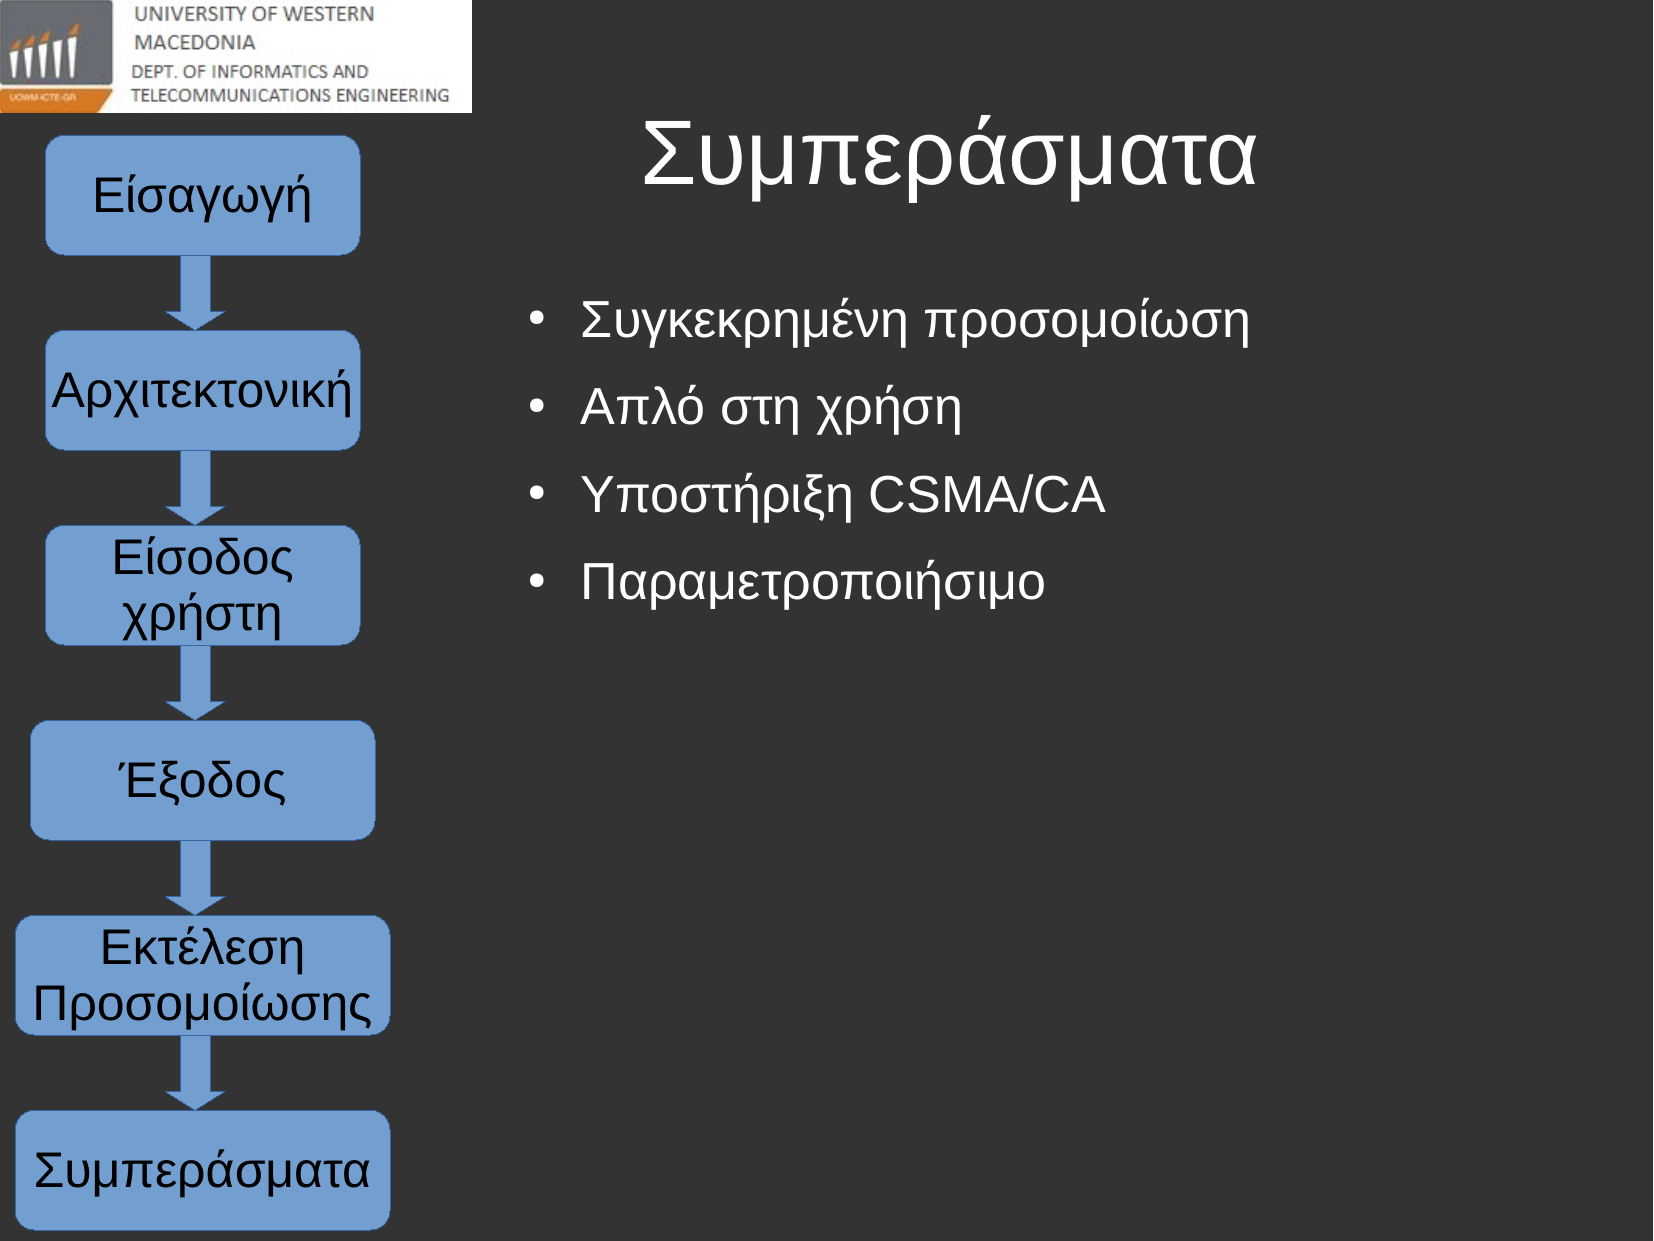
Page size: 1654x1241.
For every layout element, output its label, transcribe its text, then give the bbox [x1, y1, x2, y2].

text_box [165, 645, 226, 721]
text_box Είσαγωγή [45, 135, 361, 256]
text_box Είσοδος χρήστη [45, 525, 361, 646]
picture [0, 0, 472, 113]
title Συμπεράσματα [330, 49, 1571, 257]
text_box Αρχιτεκτονική [45, 330, 361, 451]
text_box [165, 840, 226, 916]
text_box Εκτέλεση Προσομοίωσης [15, 915, 391, 1036]
text_box Έξοδος [30, 720, 376, 841]
text_box [165, 255, 226, 331]
list Συγκεκρημένη προσομοίωση Απλό στη χρήση Υποστήριξη CSMA/CA Παραμετροποιήσιμο [510, 290, 1571, 1010]
text_box [165, 450, 226, 526]
text_box [165, 1035, 226, 1111]
text_box Συμπεράσματα [15, 1110, 391, 1231]
